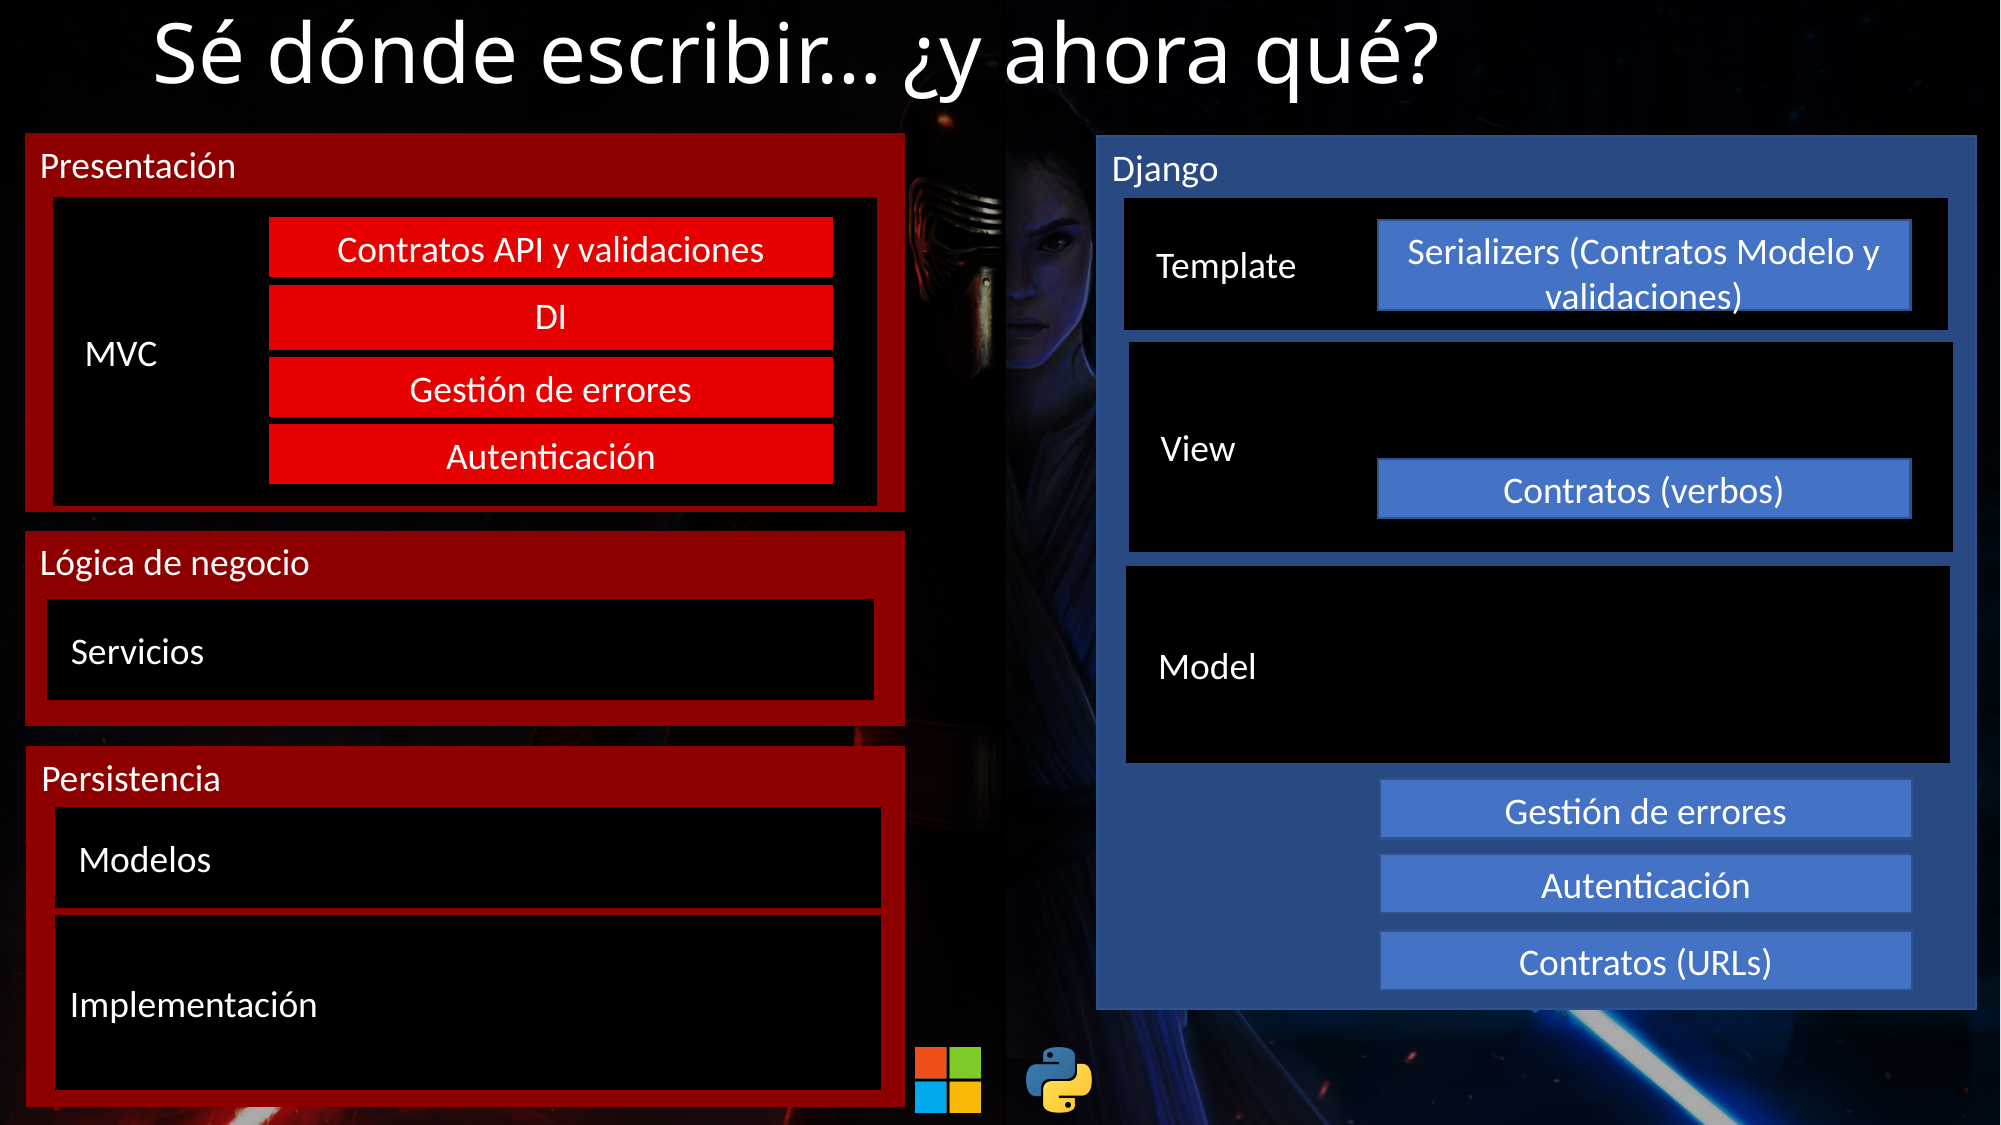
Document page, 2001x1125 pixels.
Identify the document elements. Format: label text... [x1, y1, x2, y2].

text_box Contratos (verbos) [1378, 459, 1910, 518]
text_box View [1129, 342, 1953, 552]
text_box Serializers (Contratos Modelo y validaciones) [1378, 220, 1910, 310]
title Sé dónde escribir… ¿y ahora qué? [137, 0, 1863, 128]
text_box Model [1126, 566, 1950, 763]
text_box Django [1097, 136, 1976, 1009]
text_box Gestión de errores [269, 357, 833, 417]
text_box Contratos API y validaciones [269, 217, 833, 277]
text_box Presentación [25, 133, 905, 512]
text_box Lógica de negocio [25, 531, 905, 726]
text_box Implementación [55, 915, 881, 1090]
text_box Servicios [47, 599, 874, 700]
text_box MVC [53, 197, 877, 506]
text_box Contratos (URLs) [1380, 931, 1912, 990]
text_box Template [1124, 198, 1948, 330]
text_box Persistencia [26, 746, 905, 1107]
text_box Autenticación [269, 424, 833, 484]
text_box Autenticación [1380, 854, 1912, 913]
text_box DI [269, 285, 833, 350]
text_box Gestión de errores [1380, 779, 1912, 839]
text_box Modelos [55, 807, 881, 908]
